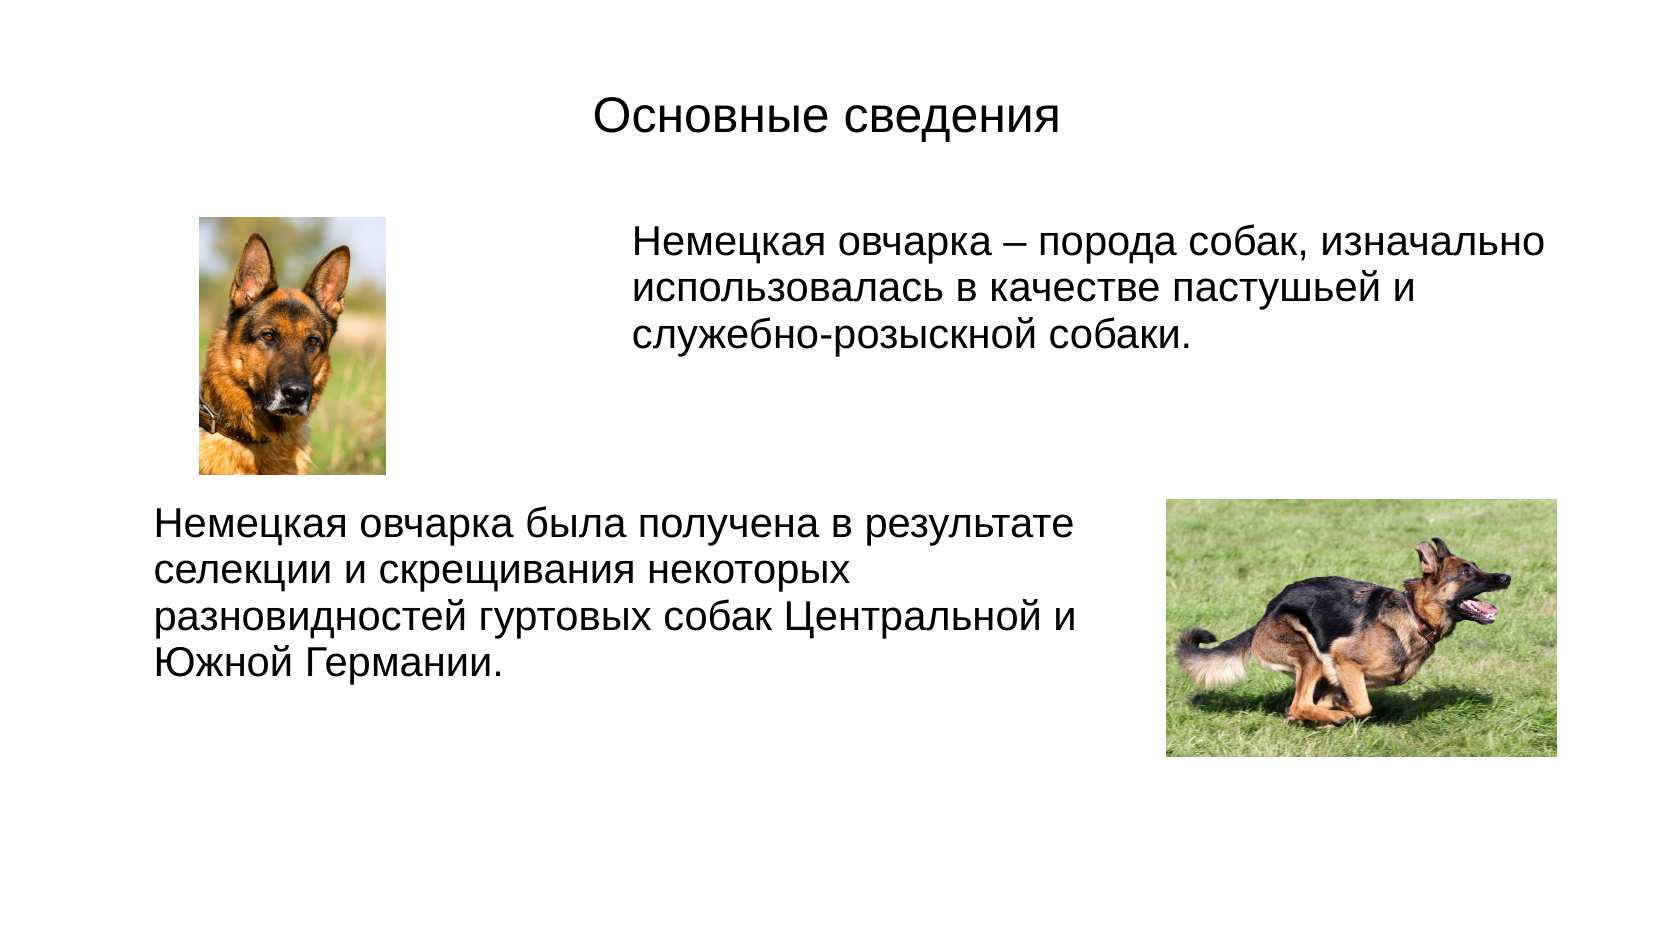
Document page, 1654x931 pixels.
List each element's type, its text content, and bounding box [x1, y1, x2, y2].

picture [1166, 499, 1557, 757]
picture [199, 217, 386, 475]
title Основные сведения [82, 37, 1571, 193]
list Немецкая овчарка была получена в результате селекции и скрещивания некоторых разновидностей гуртовых собак Центральной и Южной Германии. [82, 499, 1123, 757]
list Немецкая овчарка – порода собак, изначально использовалась в качестве пастушьей и служебно-розыскной собаки. [561, 217, 1572, 475]
